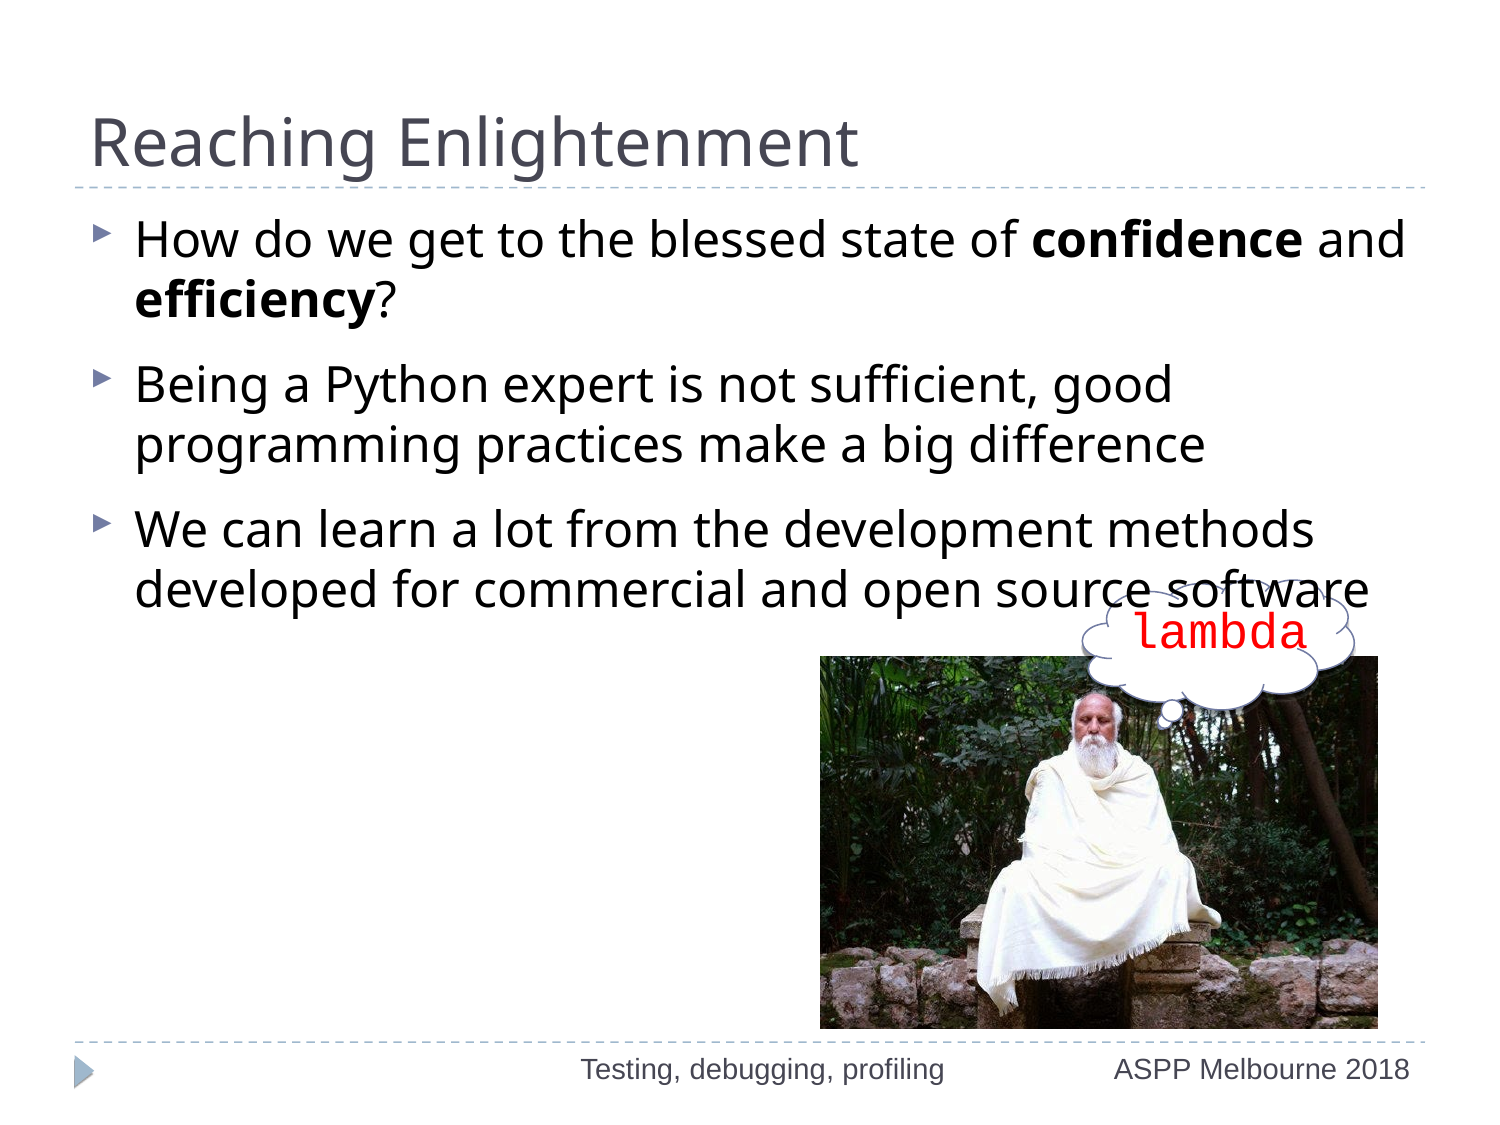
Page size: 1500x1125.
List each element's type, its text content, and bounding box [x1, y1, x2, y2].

slide_number ASPP Melbourne 2018 [1051, 1042, 1426, 1103]
title Reaching Enlightenment [75, 24, 1425, 188]
text_box lambda [1023, 591, 1414, 667]
list How do we get to the blessed state of confidence and efficiency? Being a Python expert is not sufficient, good programming practices make a big difference We can learn a lot from the development methods developed for commercial and open source software [75, 200, 1425, 1010]
footer Testing, debugging, profiling [475, 1042, 1051, 1103]
picture [820, 1010, 1378, 1029]
